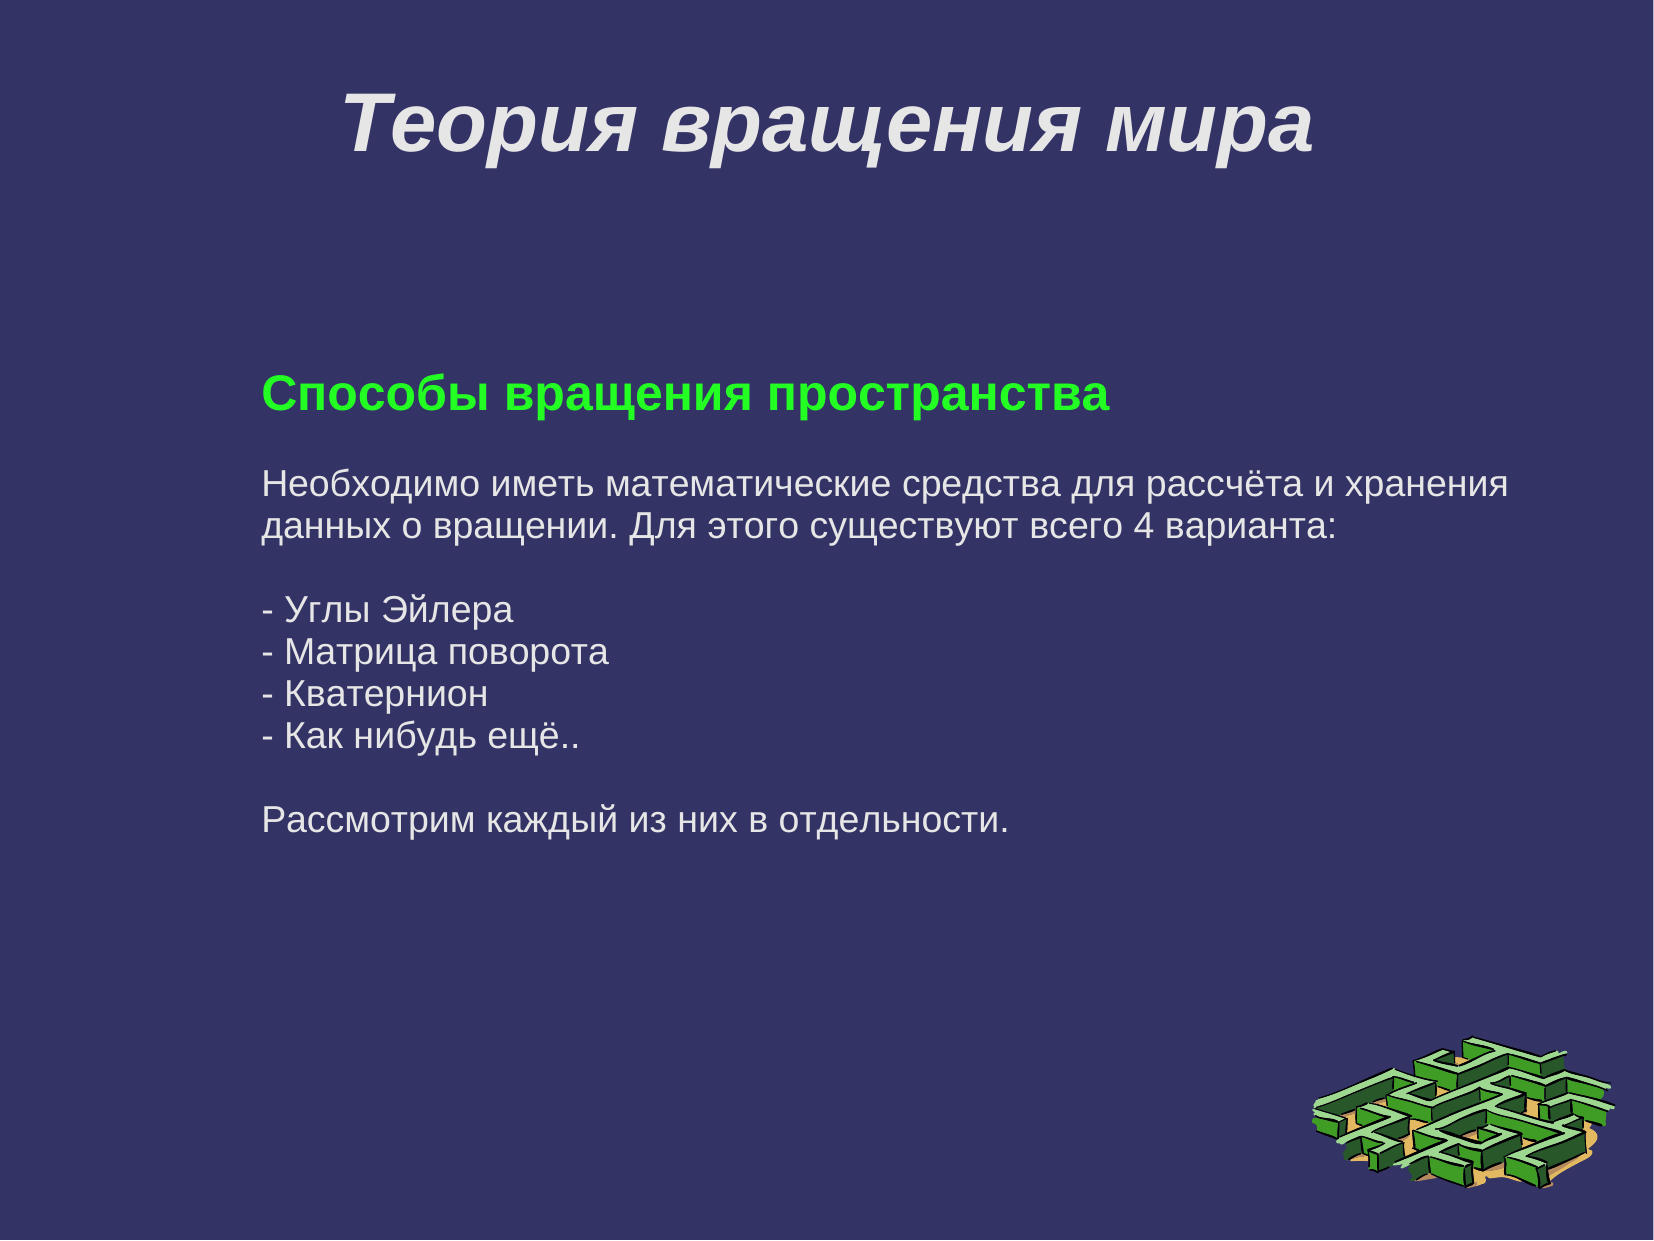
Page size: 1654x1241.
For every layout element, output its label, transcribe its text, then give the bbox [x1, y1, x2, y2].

list Способы вращения пространства Необходимо иметь математические средства для рассчёта и хранения данных о вращении. Для этого существуют всего 4 варианта: - Углы Эйлера - Матрица поворота - Кватернион - Как нибудь ещё.. Рассмотрим каждый из них в отдельности. [178, 364, 1570, 1147]
title Теория вращения мира [121, 19, 1534, 227]
